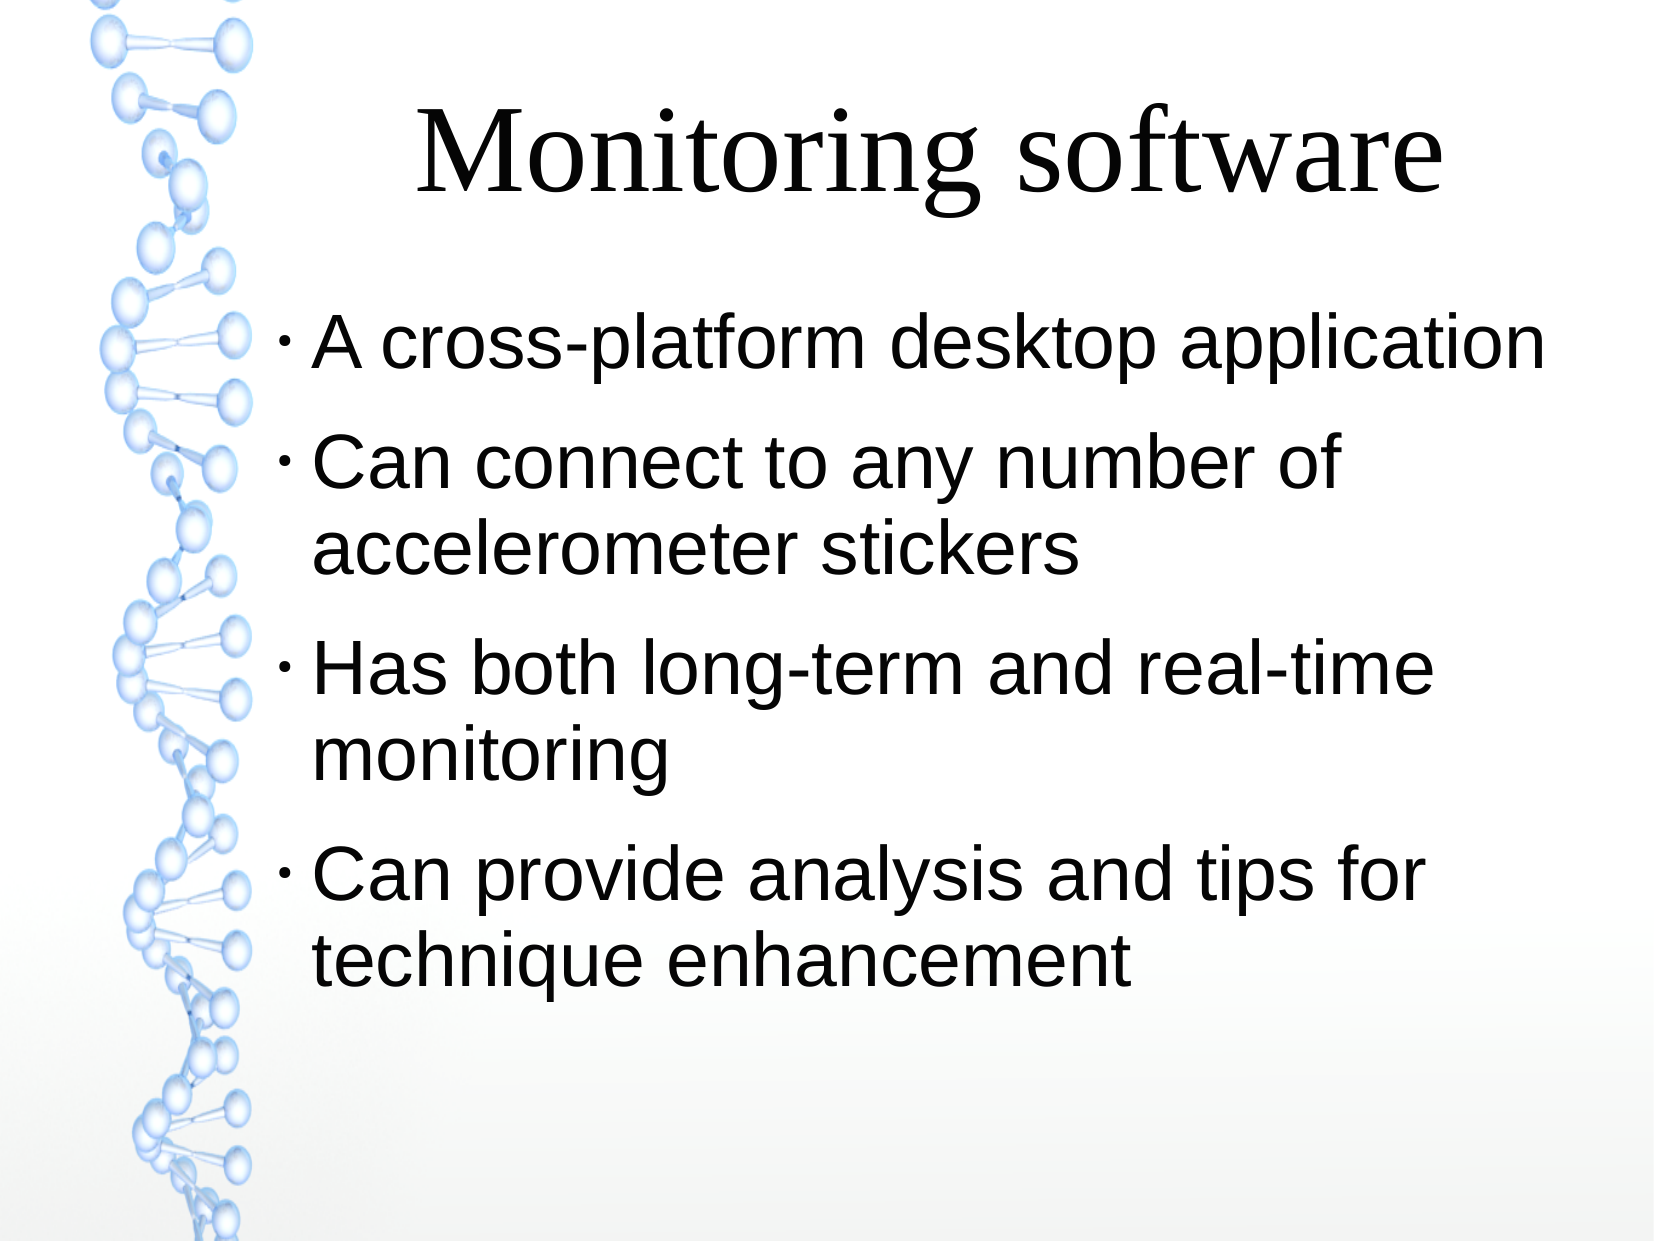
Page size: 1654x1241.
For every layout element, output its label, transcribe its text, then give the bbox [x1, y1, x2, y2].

list A cross-platform desktop application Can connect to any number of accelerometer stickers Has both long-term and real-time monitoring Can provide analysis and tips for technique enhancement [265, 299, 1595, 1019]
picture [0, 0, 1654, 1241]
title Monitoring software [265, 47, 1595, 252]
